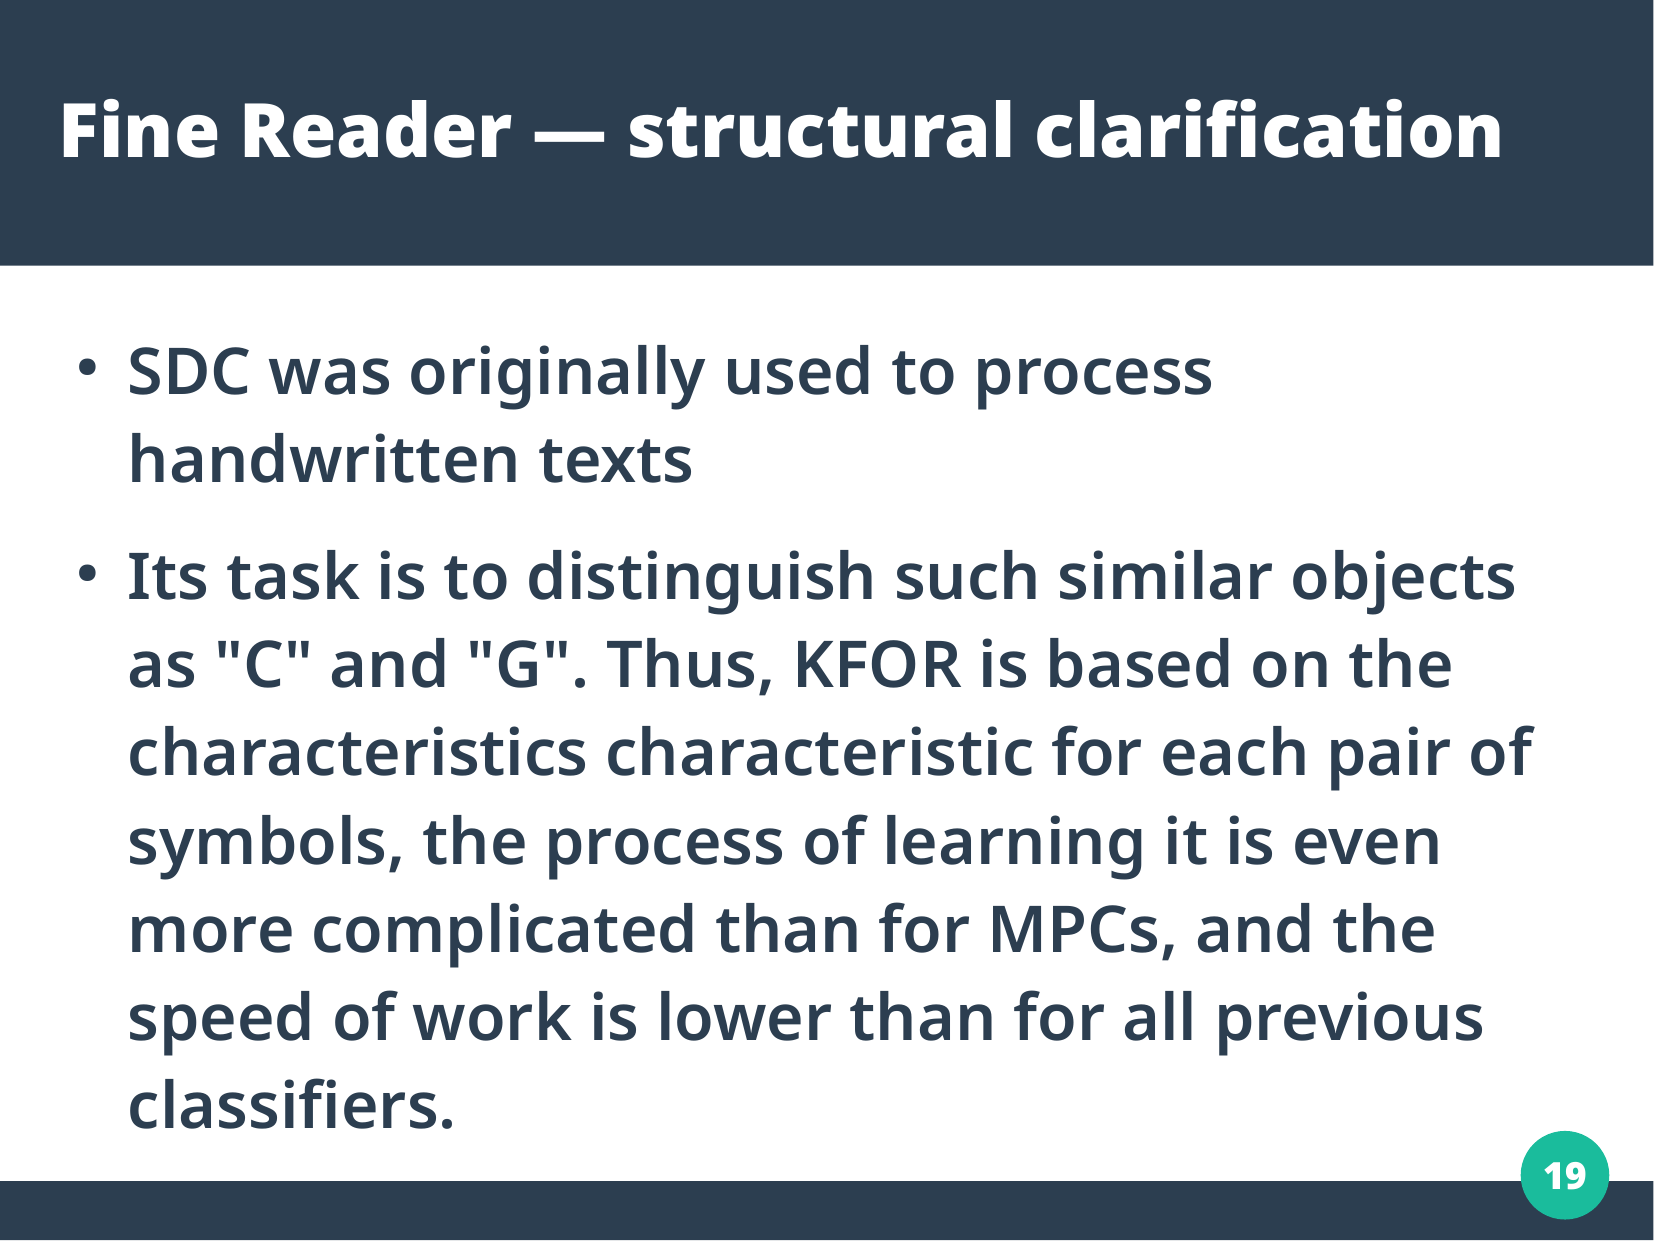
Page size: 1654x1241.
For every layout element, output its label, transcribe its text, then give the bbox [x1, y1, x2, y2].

title Fine Reader — structural clarification [59, 49, 1595, 207]
list SDC was originally used to process handwritten texts Its task is to distinguish such similar objects as "C" and "G". Thus, KFOR is based on the characteristics characteristic for each pair of symbols, the process of learning it is even more complicated than for MPCs, and the speed of work is lower than for all previous classifiers. [59, 324, 1595, 1152]
